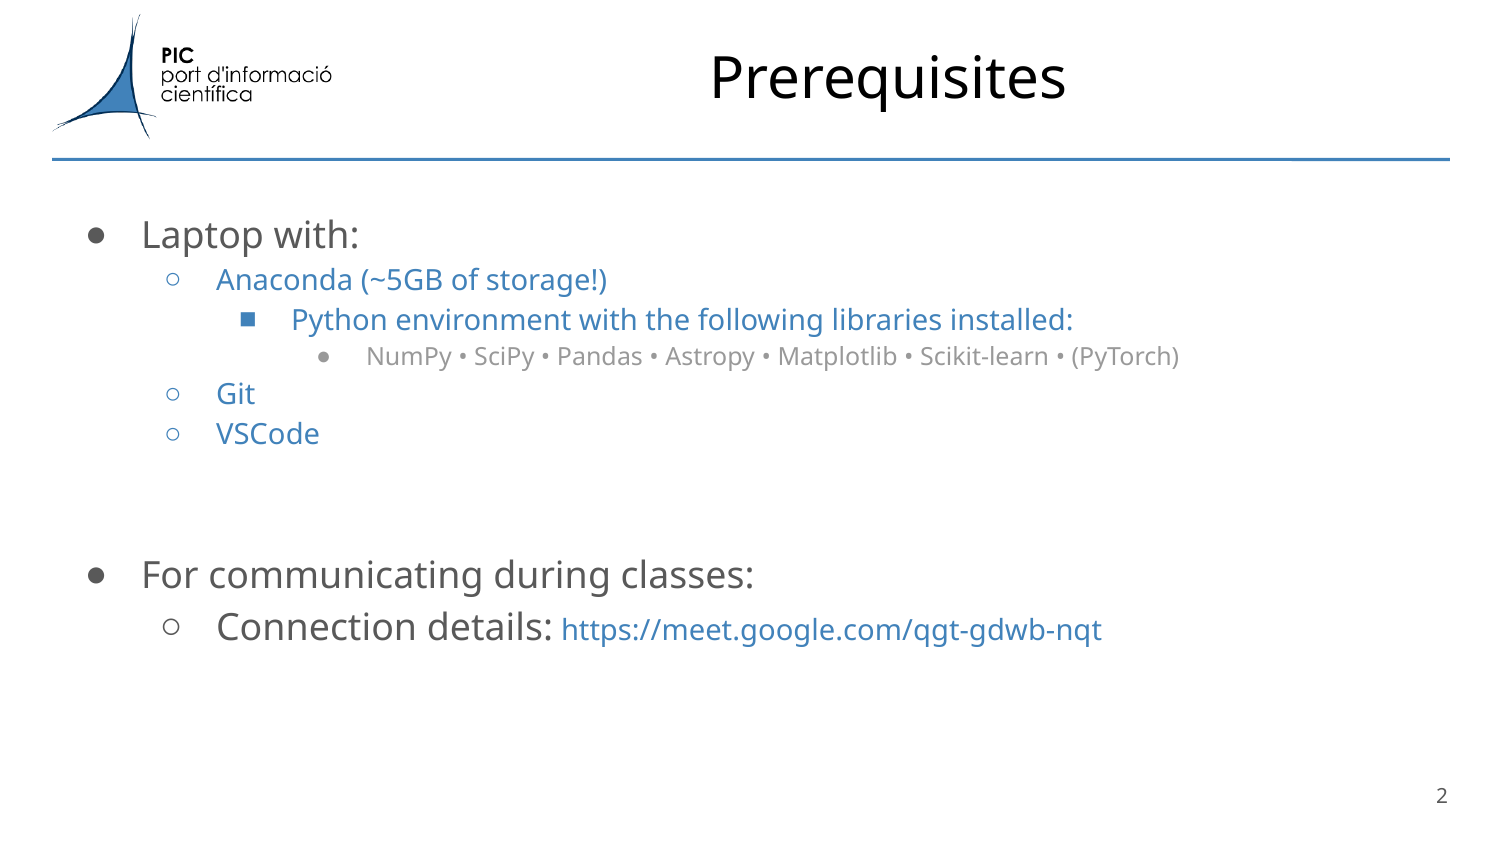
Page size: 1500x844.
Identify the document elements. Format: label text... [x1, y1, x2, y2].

slide_number 1 [1372, 764, 1463, 830]
list Laptop with: Anaconda (~5GB of storage!) Python environment with the following libraries installed: NumPy • SciPy • Pandas • Astropy • Matplotlib • Scikit-learn • (PyTorch) Git VSCode For communicating during classes: Connection details: https://meet.google.com/qgt-gdwb-nqt [51, 189, 1449, 750]
picture [50, 10, 327, 141]
title Prerequisites [327, 10, 1449, 141]
